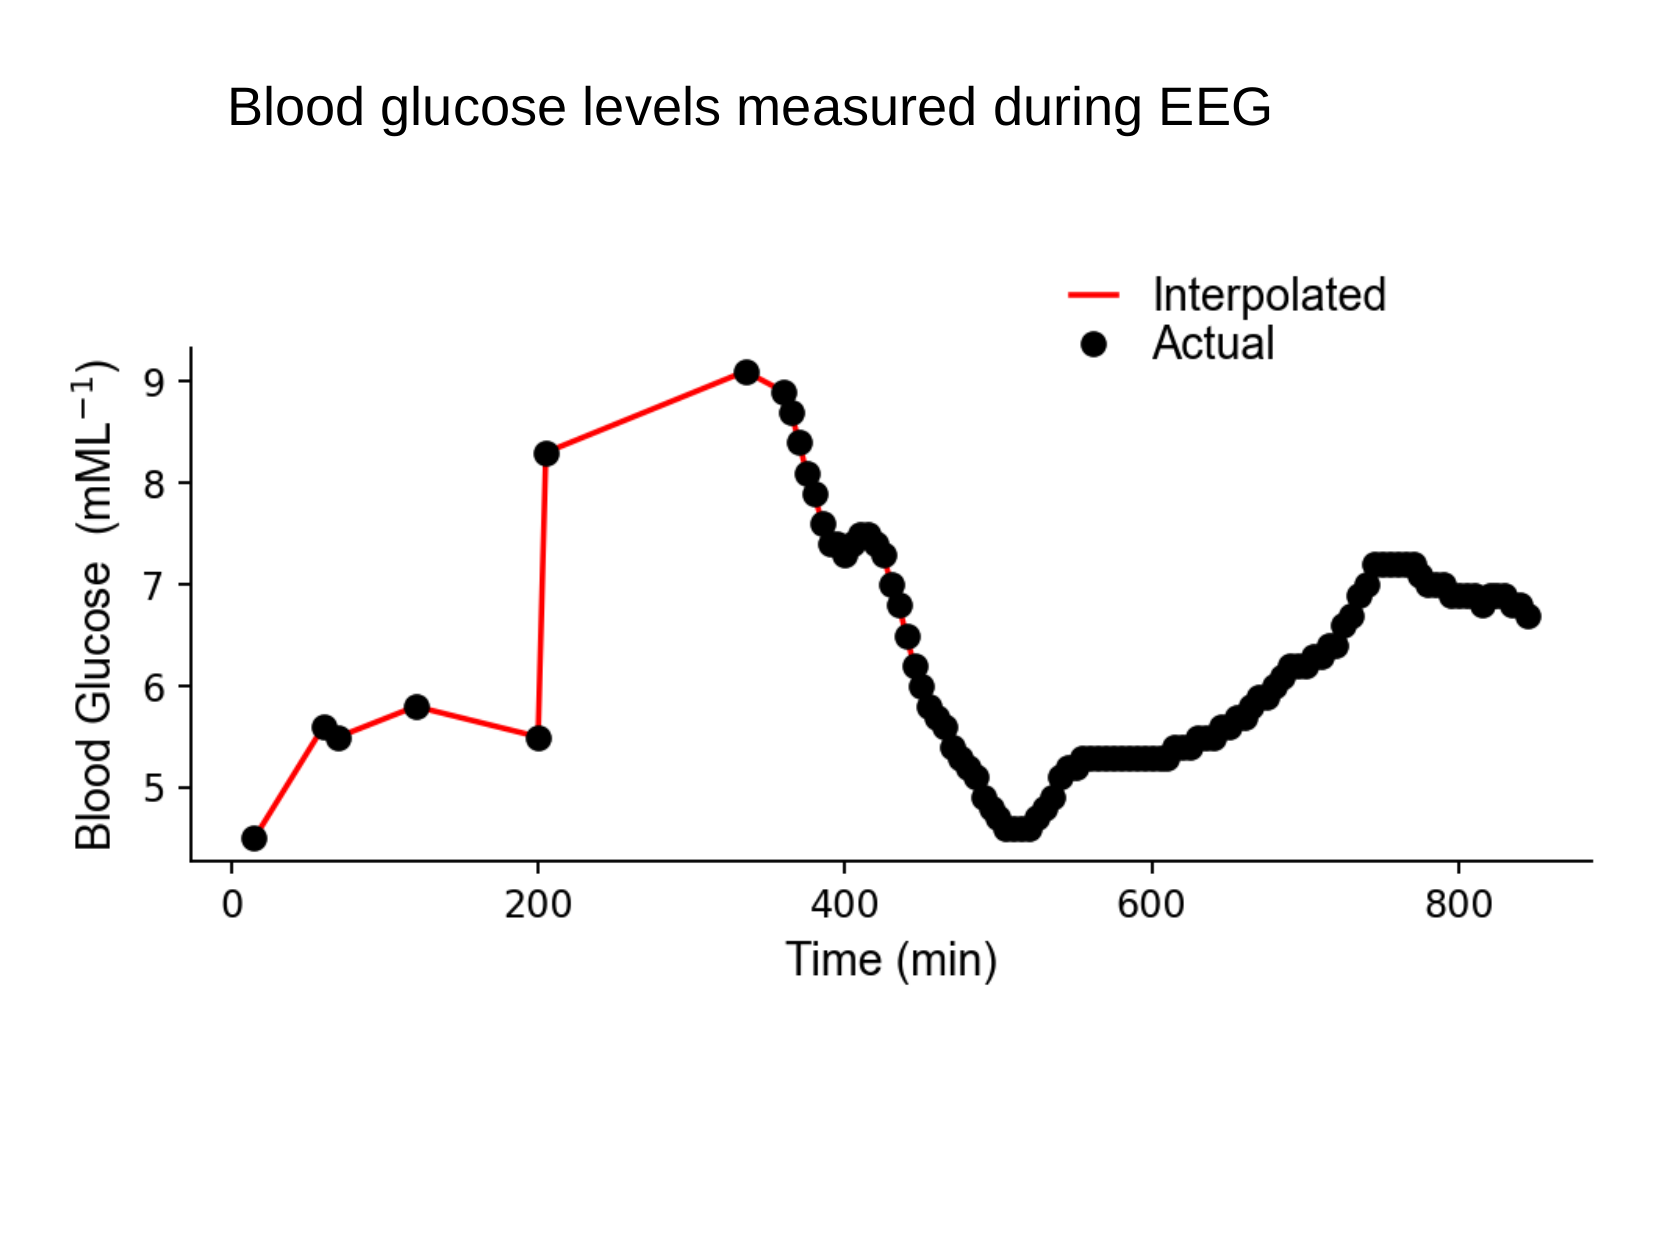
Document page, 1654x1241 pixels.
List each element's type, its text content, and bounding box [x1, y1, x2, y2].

picture [24, 217, 1631, 1021]
text_box Blood glucose levels measured during EEG [212, 69, 1291, 145]
